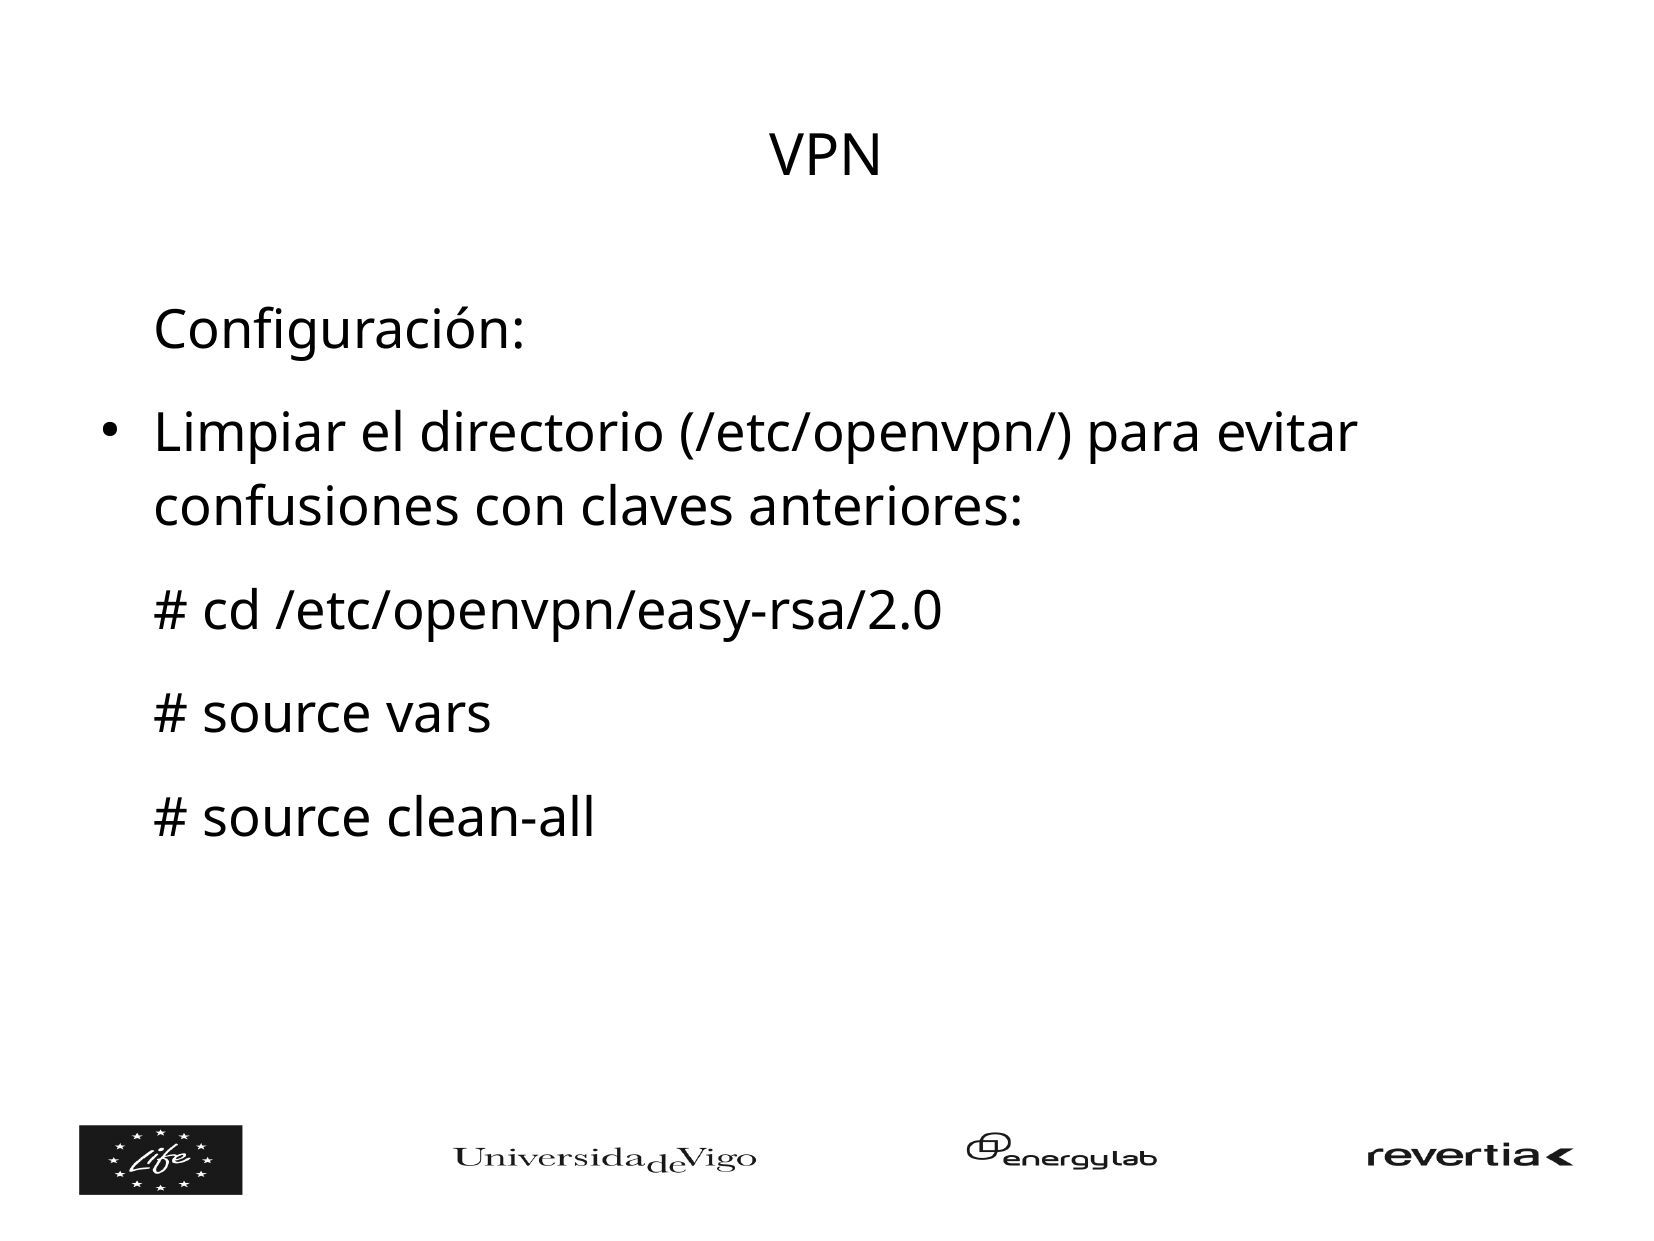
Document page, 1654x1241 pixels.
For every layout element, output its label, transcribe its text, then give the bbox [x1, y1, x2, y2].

picture [0, 1009, 1654, 1241]
list Configuración: Limpiar el directorio (/etc/openvpn/) para evitar confusiones con claves anteriores: # cd /etc/openvpn/easy-rsa/2.0 # source vars # source clean-all [82, 290, 1571, 1010]
title VPN [82, 49, 1571, 257]
